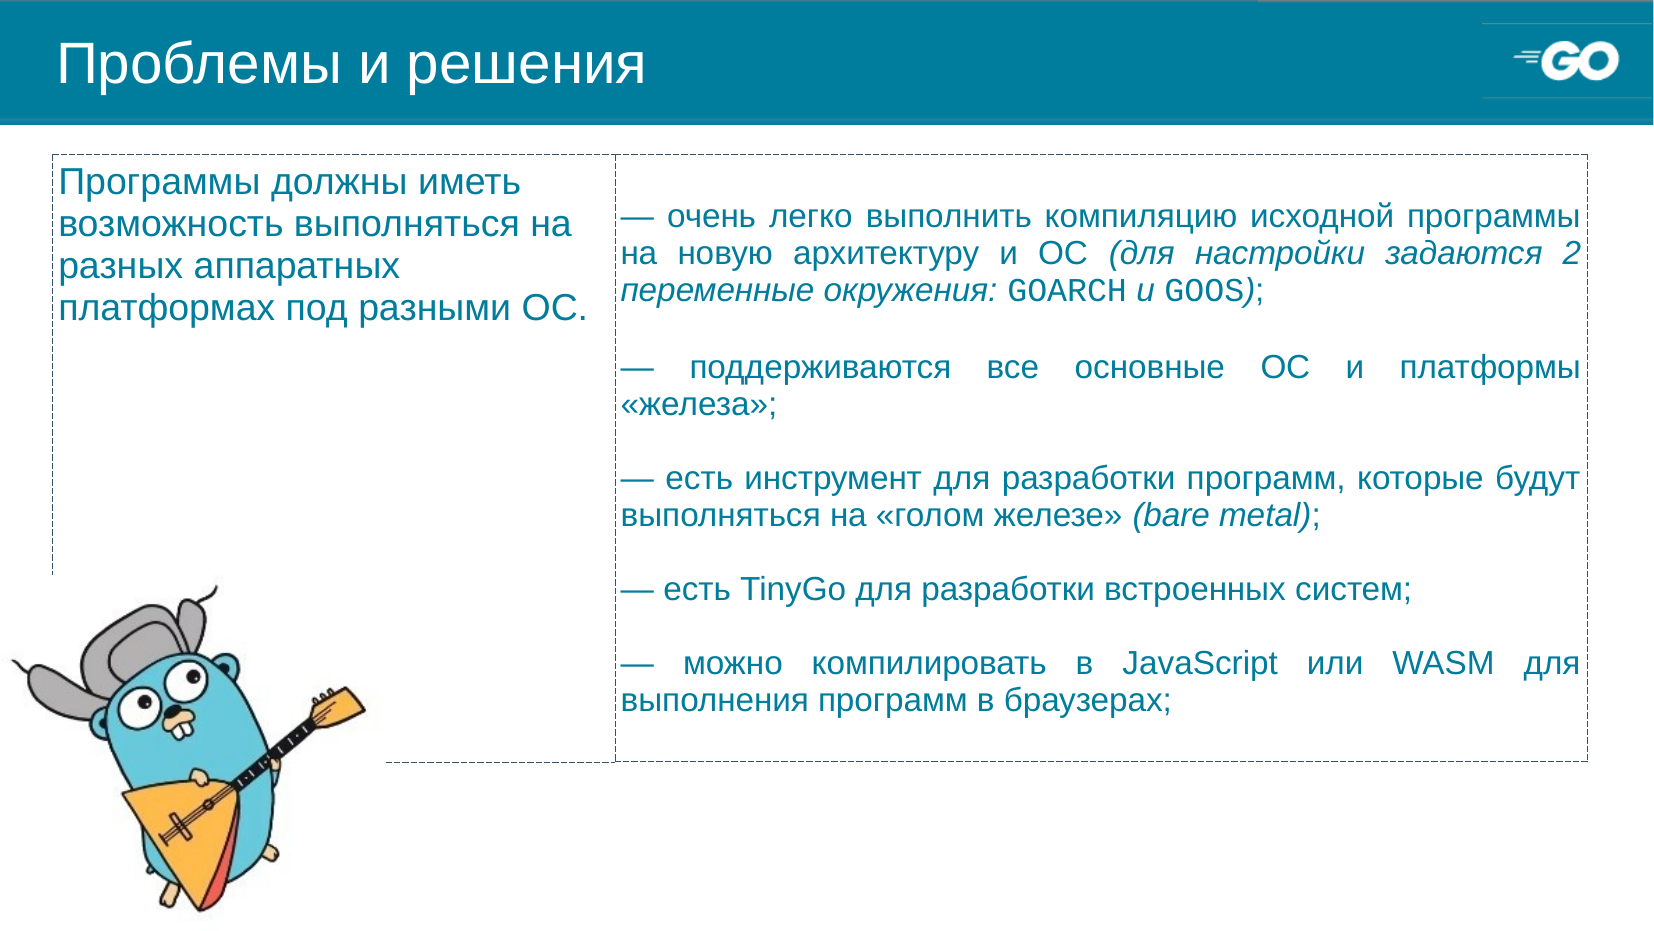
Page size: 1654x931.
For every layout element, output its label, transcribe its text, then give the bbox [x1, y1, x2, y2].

table_header — очень легко выполнить компиляцию исходной программы на новую архитектуру и ОС (для настройки задаются 2 переменные окружения: GOARCH и GOOS); — поддерживаются все основные ОС и платформы «железа»; — есть инструмент для разработки программ, которые будут выполняться на «голом железе» (bare metal); — есть TinyGo для разработки встроенных систем; — можно компилировать в JavaScript или WASM для выполнения программ в браузерах; [615, 155, 1588, 762]
picture [1, 575, 384, 931]
picture [1542, 41, 1619, 81]
table_header Программы должны иметь возможность выполняться на разных аппаратных платформах под разными ОС. [52, 155, 615, 762]
text_box Проблемы и решения [41, 23, 1495, 104]
